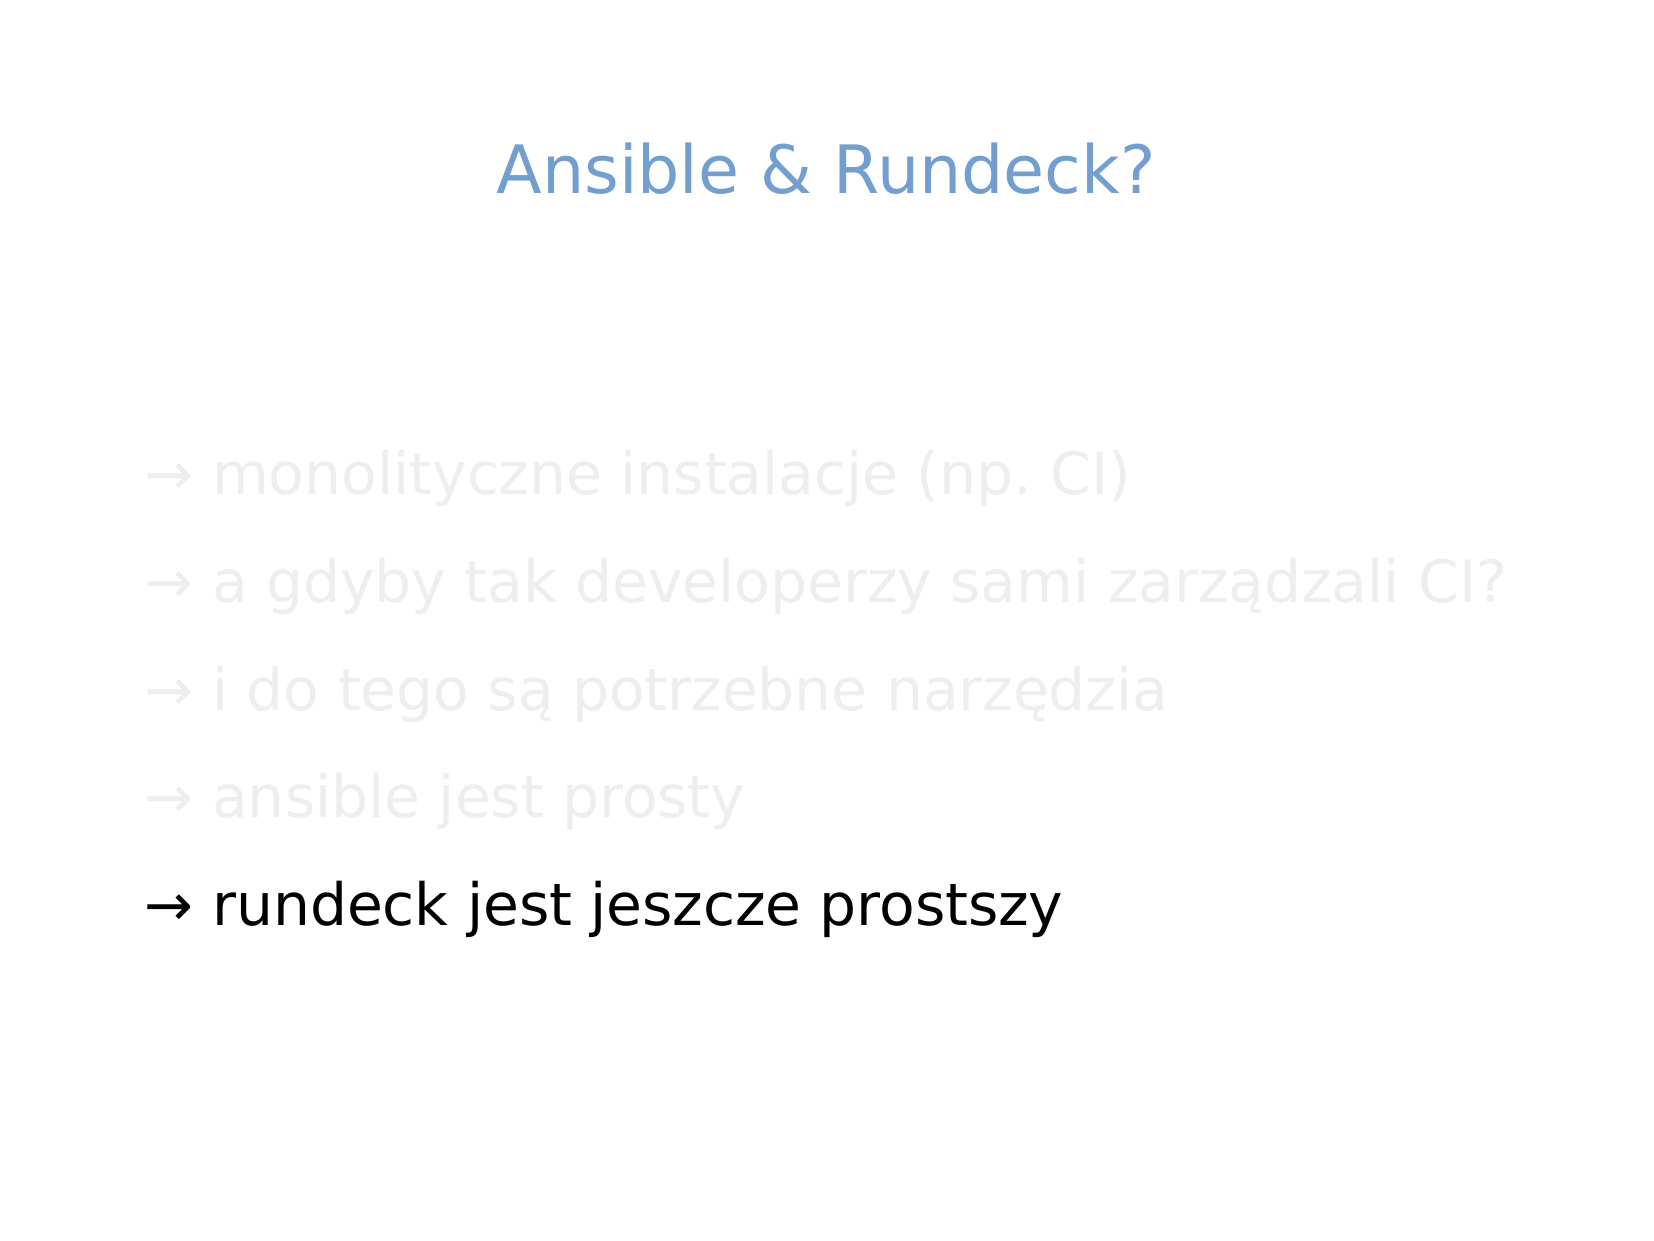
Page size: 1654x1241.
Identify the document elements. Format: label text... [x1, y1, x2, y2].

text_box Ansible & Rundeck? [482, 123, 1172, 217]
text_box → monolityczne instalacje (np. CI) → a gdyby tak developerzy sami zarządzali CI? → i do tego są potrzebne narzędzia → ansible jest prosty → rundeck jest jeszcze prostszy [130, 399, 1524, 913]
